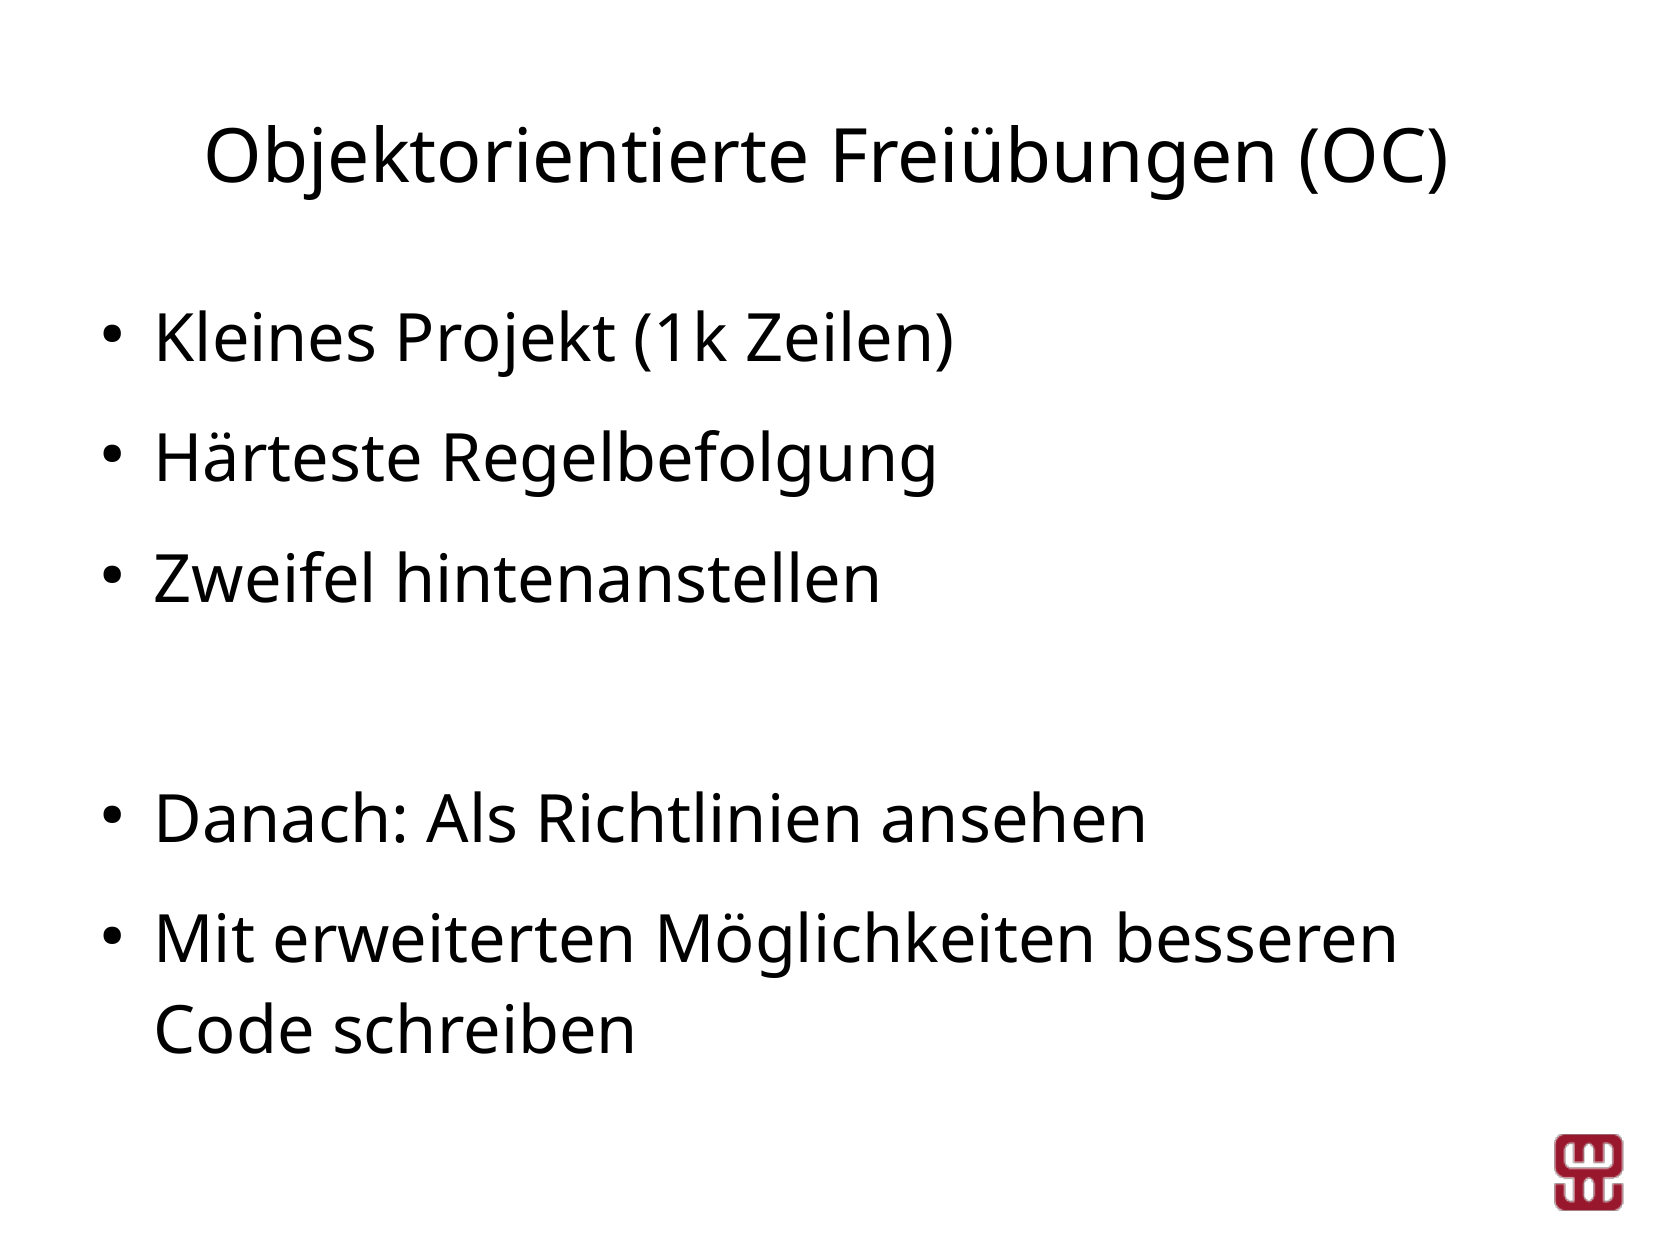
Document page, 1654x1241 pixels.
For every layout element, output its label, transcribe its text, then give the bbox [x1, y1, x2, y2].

list Kleines Projekt (1k Zeilen) Härteste Regelbefolgung Zweifel hintenanstellen Danach: Als Richtlinien ansehen Mit erweiterten Möglichkeiten besseren Code schreiben [82, 290, 1571, 1094]
picture [1553, 1133, 1625, 1214]
title Objektorientierte Freiübungen (OC) [82, 56, 1571, 250]
